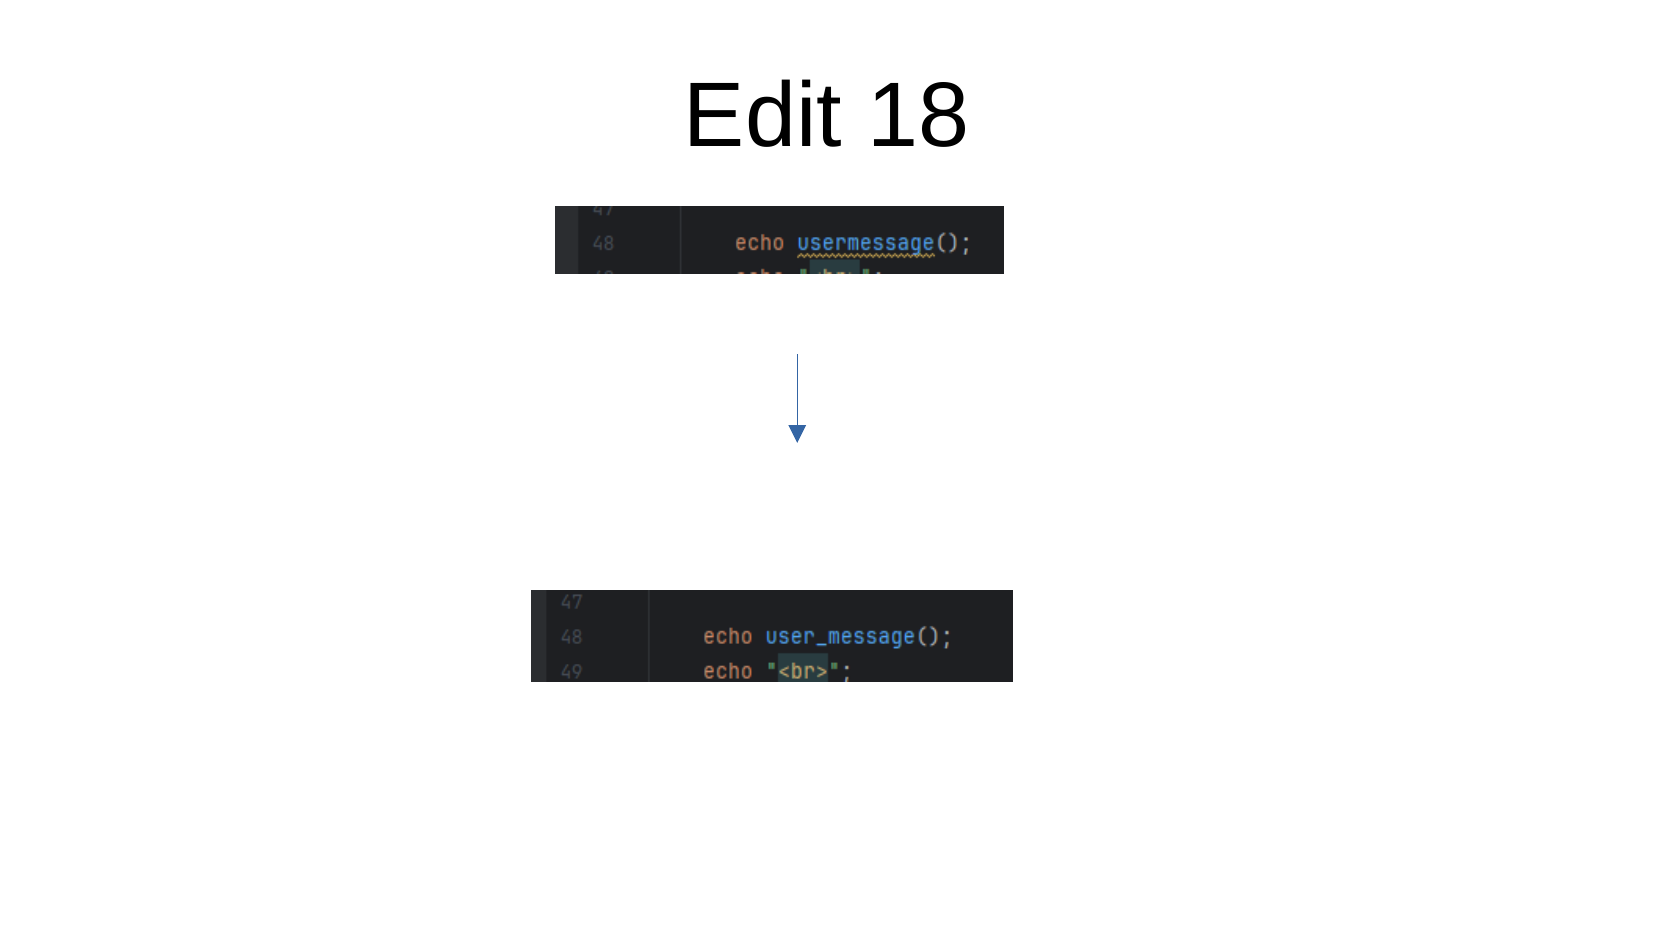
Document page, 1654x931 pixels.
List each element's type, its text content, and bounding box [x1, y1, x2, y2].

picture [531, 590, 1013, 682]
title Edit 18 [82, 37, 1571, 193]
picture [555, 206, 1004, 274]
